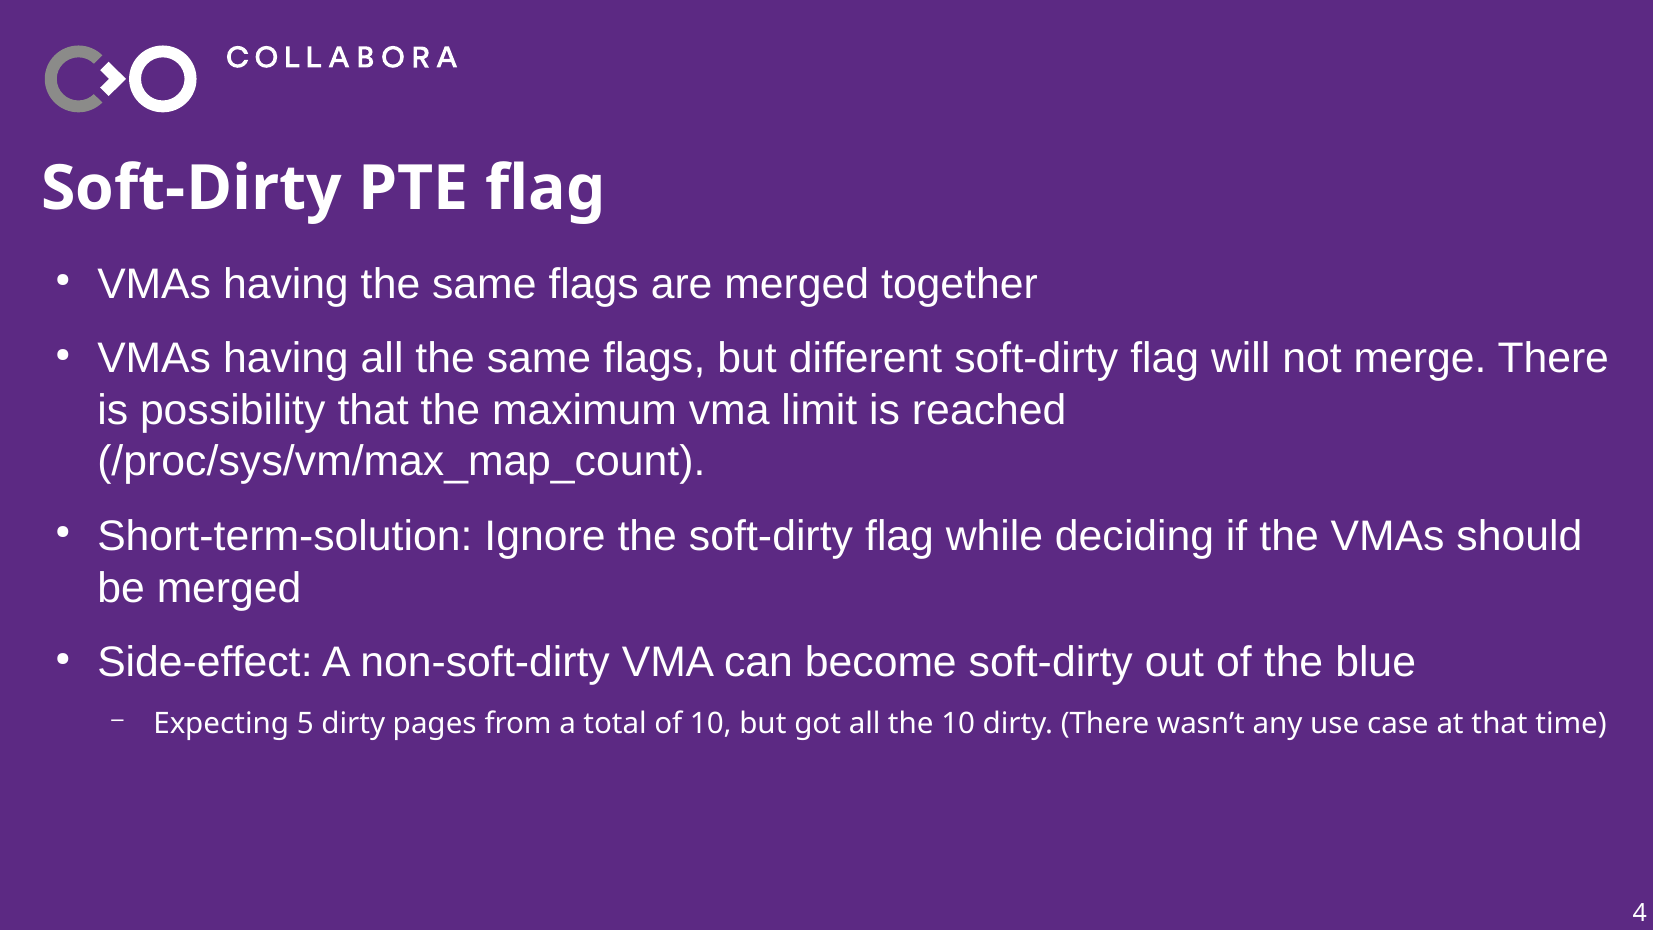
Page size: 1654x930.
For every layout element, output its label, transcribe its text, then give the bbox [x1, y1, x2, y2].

list VMAs having the same flags are merged together VMAs having all the same flags, but different soft-dirty flag will not merge. There is possibility that the maximum vma limit is reached (/proc/sys/vm/max_map_count). Short-term-solution: Ignore the soft-dirty flag while deciding if the VMAs should be merged Side-effect: A non-soft-dirty VMA can become soft-dirty out of the blue Expecting 5 dirty pages from a total of 10, but got all the 10 dirty. (There wasn’t any use case at that time) [41, 255, 1614, 780]
title Soft-Dirty PTE flag [41, 146, 1614, 255]
